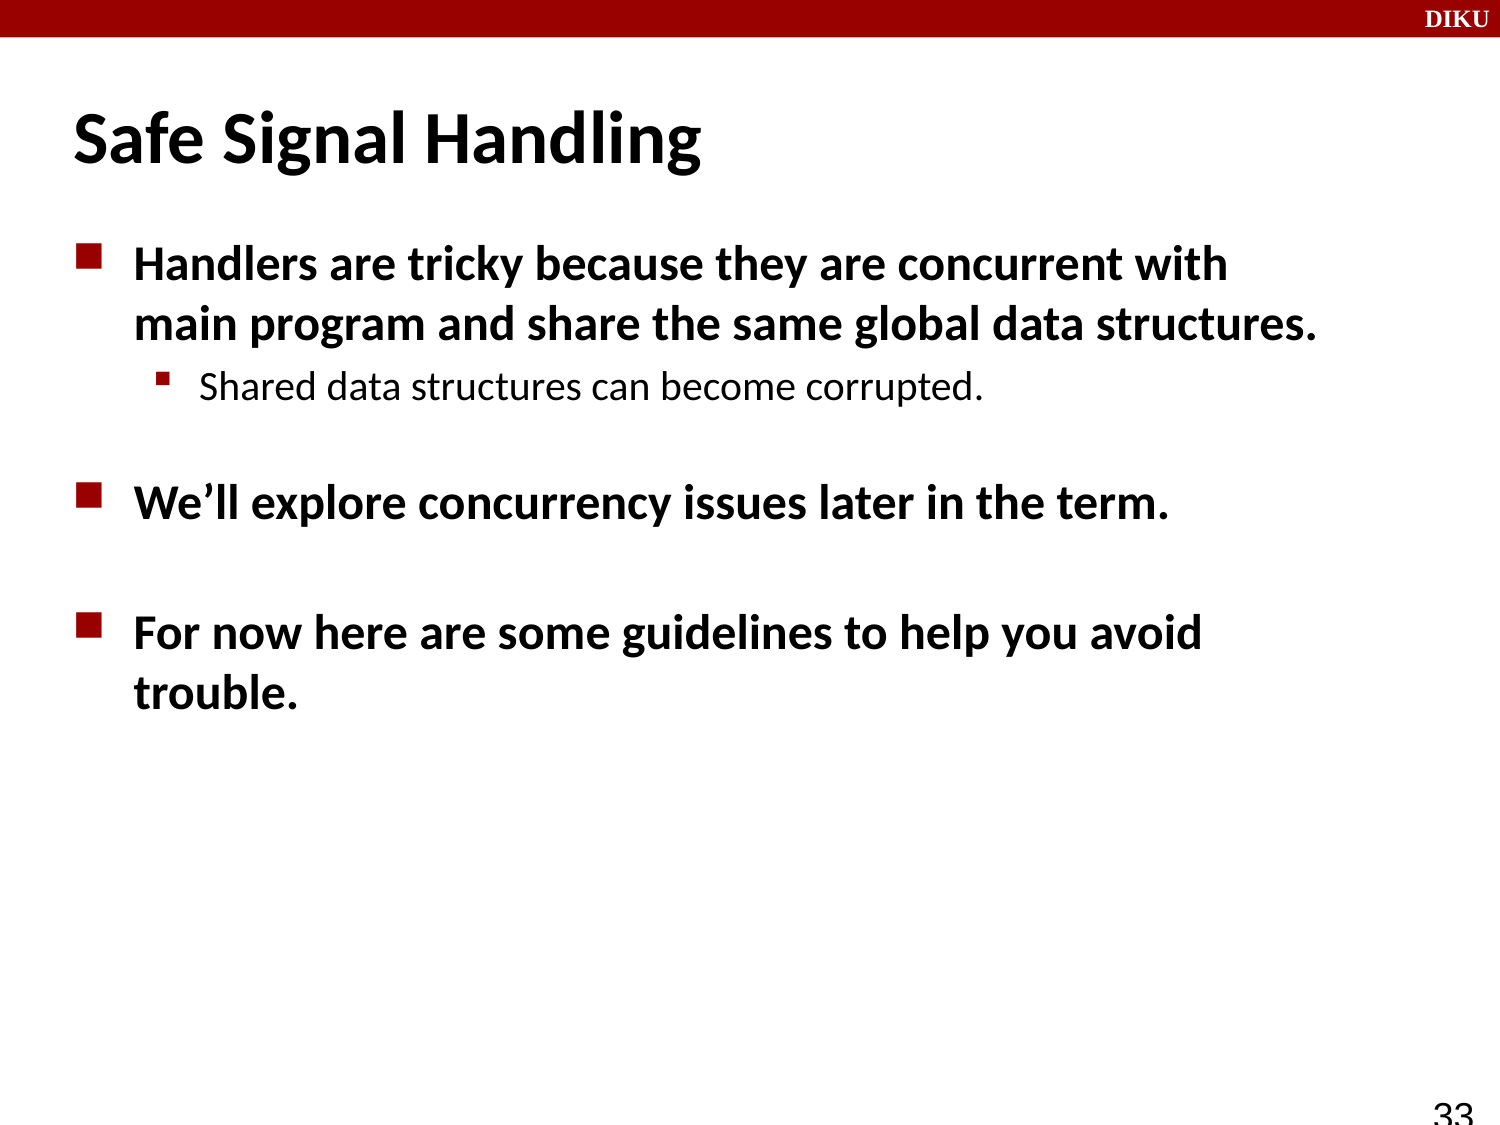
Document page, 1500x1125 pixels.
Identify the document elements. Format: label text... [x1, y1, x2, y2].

text_box Safe Signal Handling [58, 71, 1304, 197]
text_box Handlers are tricky because they are concurrent with main program and share the same global data structures. Shared data structures can become corrupted. We’ll explore concurrency issues later in the term. For now here are some guidelines to help you avoid trouble. [62, 223, 1358, 1039]
